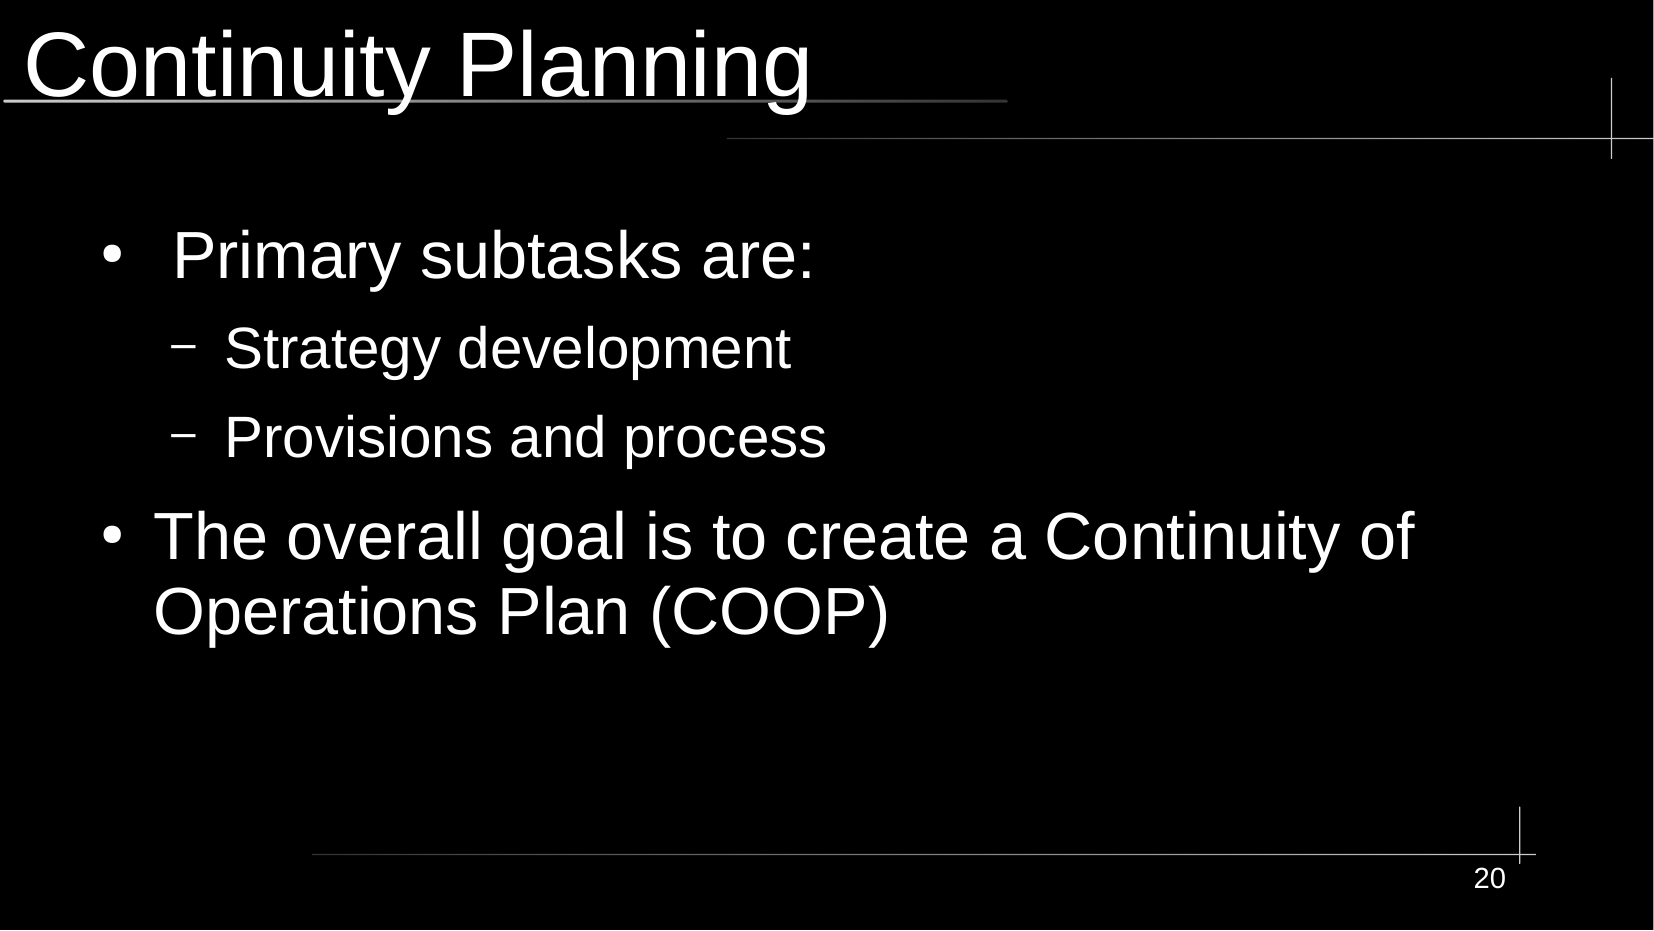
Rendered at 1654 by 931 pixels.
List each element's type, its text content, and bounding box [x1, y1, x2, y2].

title Continuity Planning [23, 11, 1589, 119]
list Primary subtasks are: Strategy development Provisions and process The overall goal is to create a Continuity of Operations Plan (COOP) [82, 217, 1571, 851]
